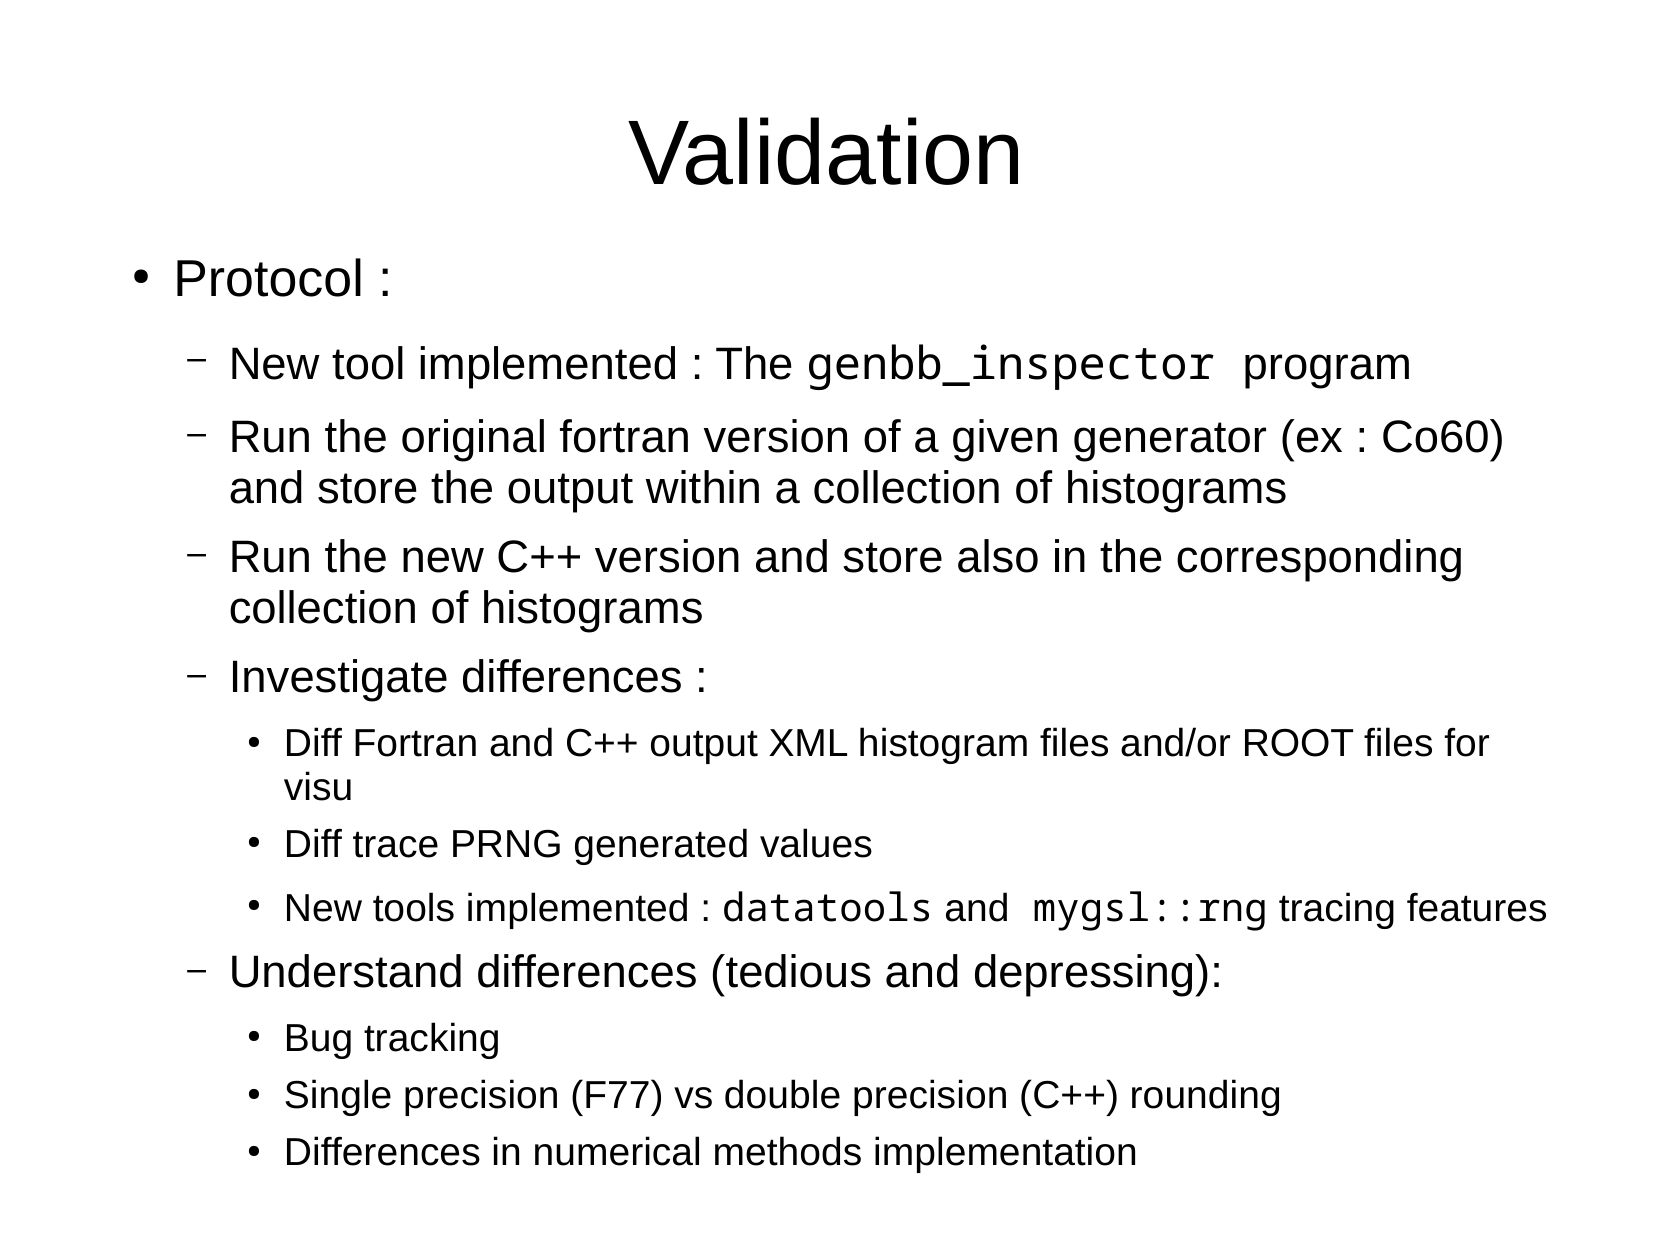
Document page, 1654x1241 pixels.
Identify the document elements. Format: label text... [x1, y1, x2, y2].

list Protocol : New tool implemented : The genbb_inspector program Run the original fortran version of a given generator (ex : Co60) and store the output within a collection of histograms Run the new C++ version and store also in the corresponding collection of histograms Investigate differences : Diff Fortran and C++ output XML histogram files and/or ROOT files for visu Diff trace PRNG generated values New tools implemented : datatools and mygsl::rng tracing features Understand differences (tedious and depressing): Bug tracking Single precision (F77) vs double precision (C++) rounding Differences in numerical methods implementation [118, 249, 1571, 1182]
title Validation [82, 49, 1571, 257]
